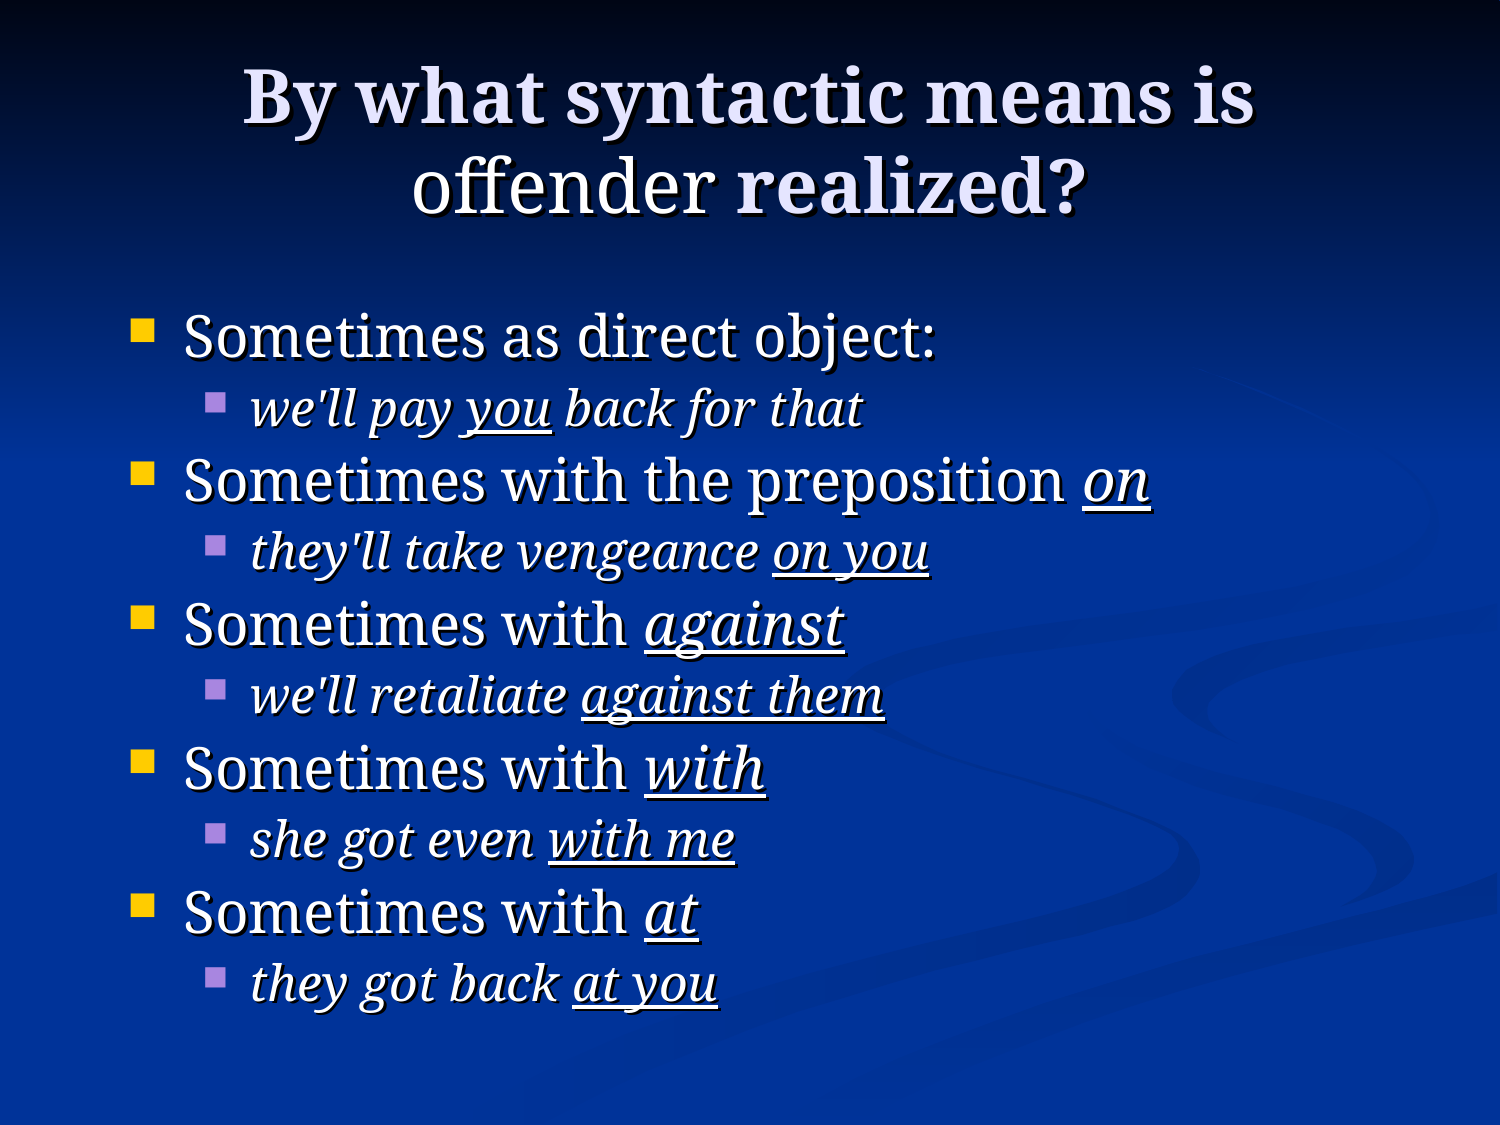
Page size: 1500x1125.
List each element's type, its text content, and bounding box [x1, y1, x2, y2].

title By what syntactic means is offender realized? [75, 45, 1426, 233]
list Sometimes as direct object: we'll pay you back for that Sometimes with the preposition on they'll take vengeance on you Sometimes with against we'll retaliate against them Sometimes with with she got even with me Sometimes with at they got back at you [112, 299, 1388, 1025]
